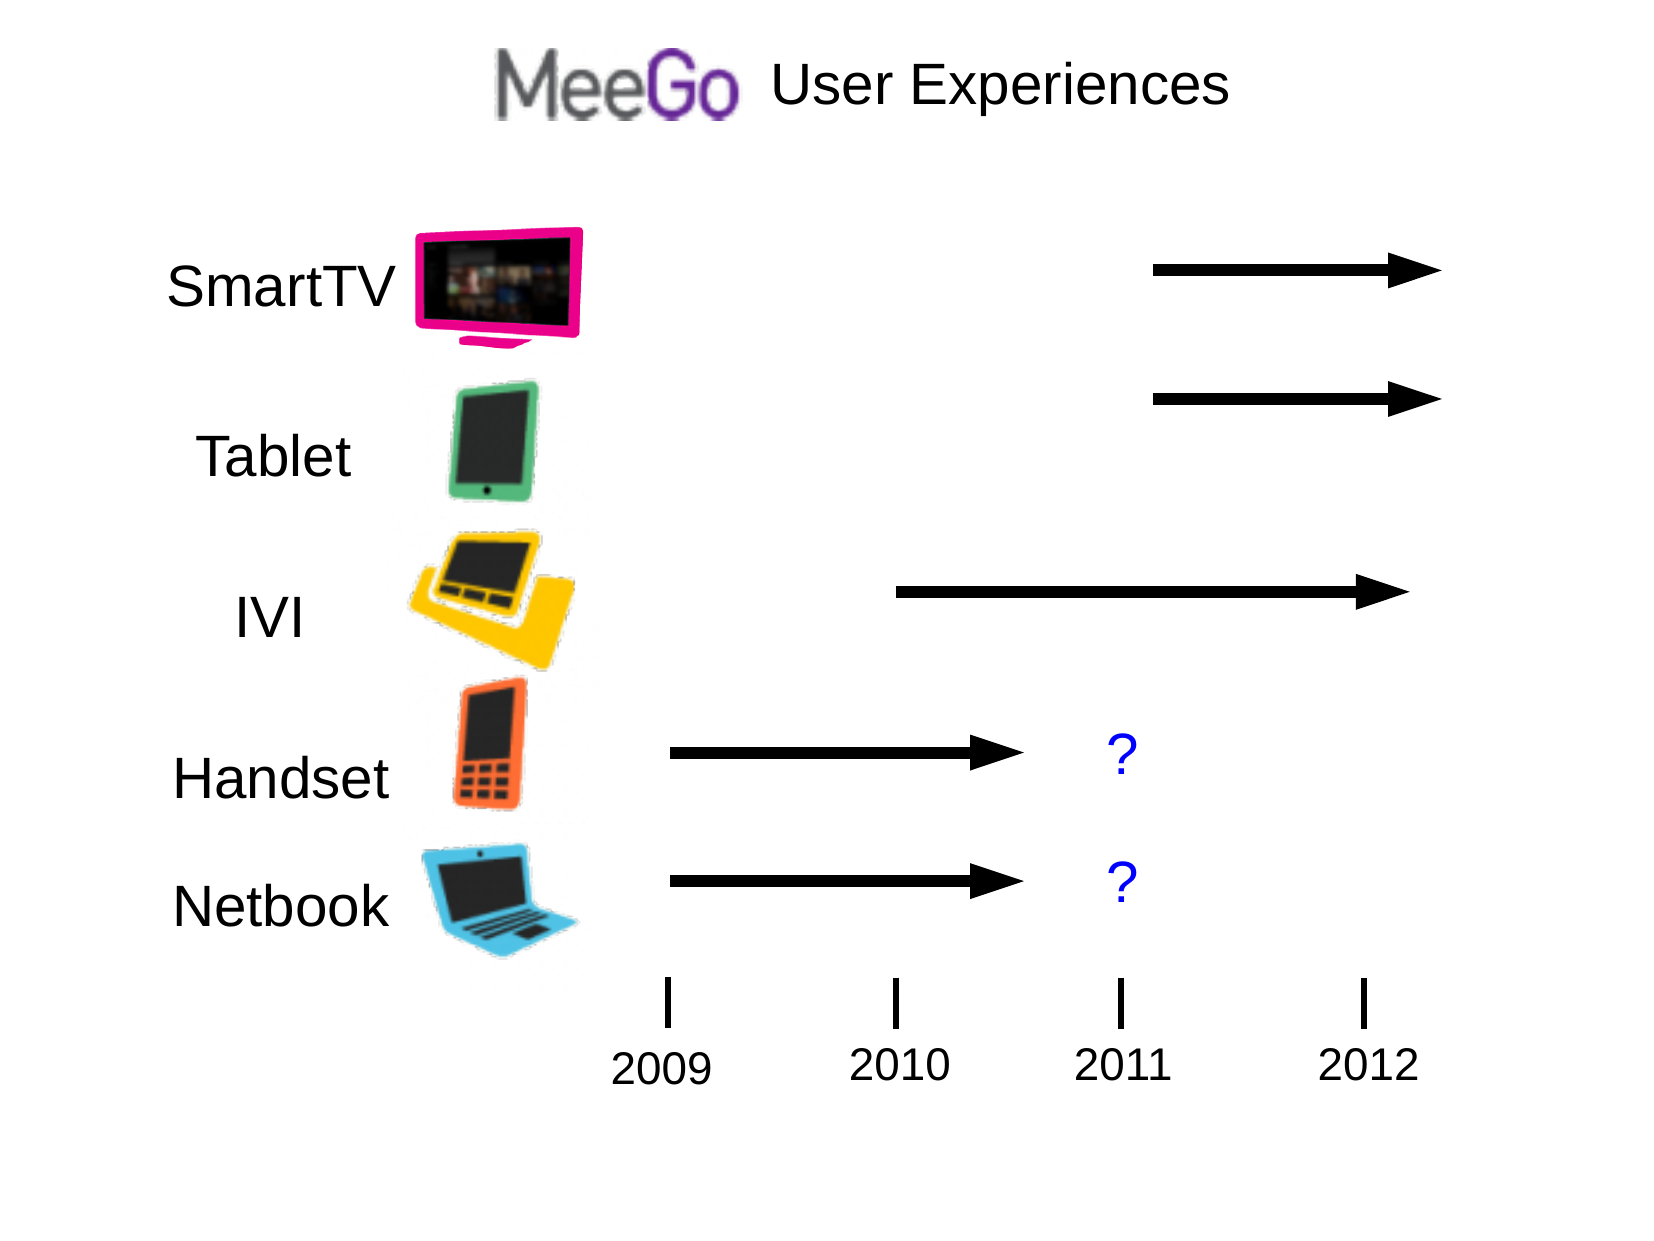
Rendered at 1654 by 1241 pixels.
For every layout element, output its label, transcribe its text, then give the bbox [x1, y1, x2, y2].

text_box ? [1088, 839, 1157, 926]
text_box IVI [216, 574, 324, 661]
text_box 2012 [1299, 1028, 1466, 1103]
text_box Netbook [154, 863, 408, 950]
text_box SmartTV [148, 243, 415, 330]
text_box User Experiences [750, 38, 1253, 131]
text_box 2011 [1056, 1028, 1199, 1103]
text_box 2009 [592, 1032, 759, 1107]
picture [493, 48, 743, 121]
picture [387, 221, 602, 993]
text_box 2010 [831, 1028, 974, 1103]
text_box ? [1088, 711, 1157, 797]
text_box Handset [154, 735, 408, 821]
text_box Tablet [177, 413, 376, 500]
